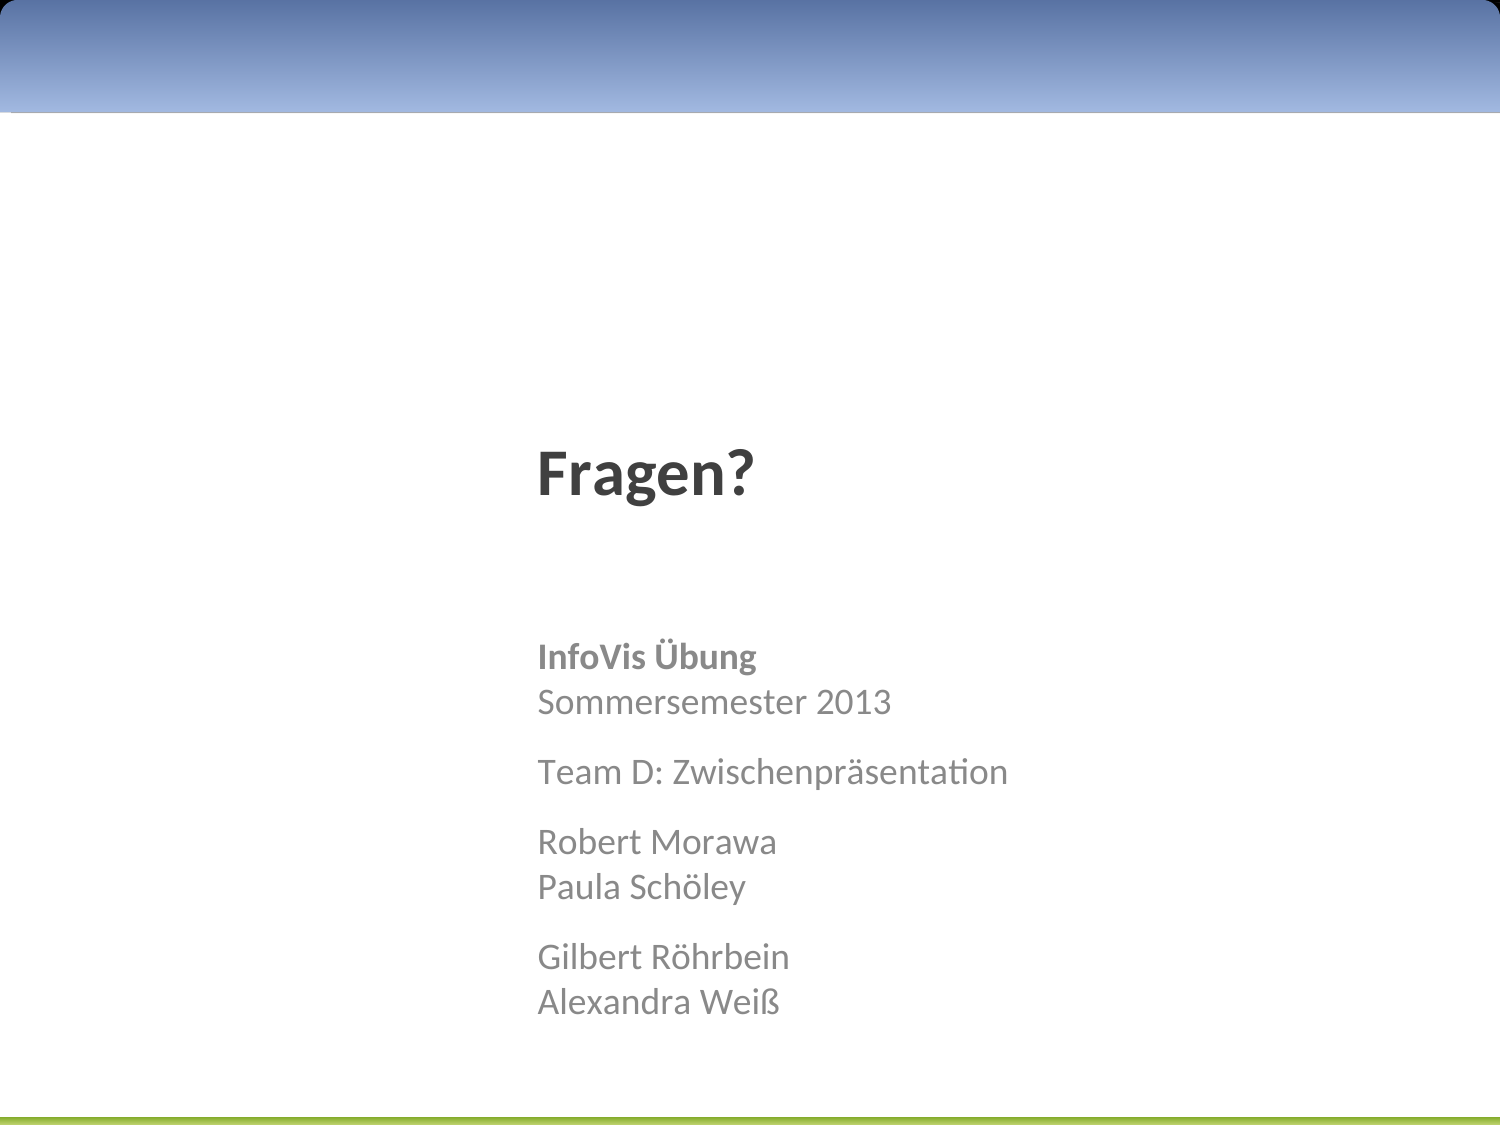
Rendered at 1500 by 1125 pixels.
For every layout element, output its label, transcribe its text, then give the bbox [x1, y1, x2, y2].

text_box Fragen? [522, 292, 1394, 517]
text_box InfoVis Übung Sommersemester 2013 Team D: Zwischenpräsentation Robert Morawa Paula Schöley Gilbert Röhrbein Alexandra Weiß [522, 624, 1394, 980]
